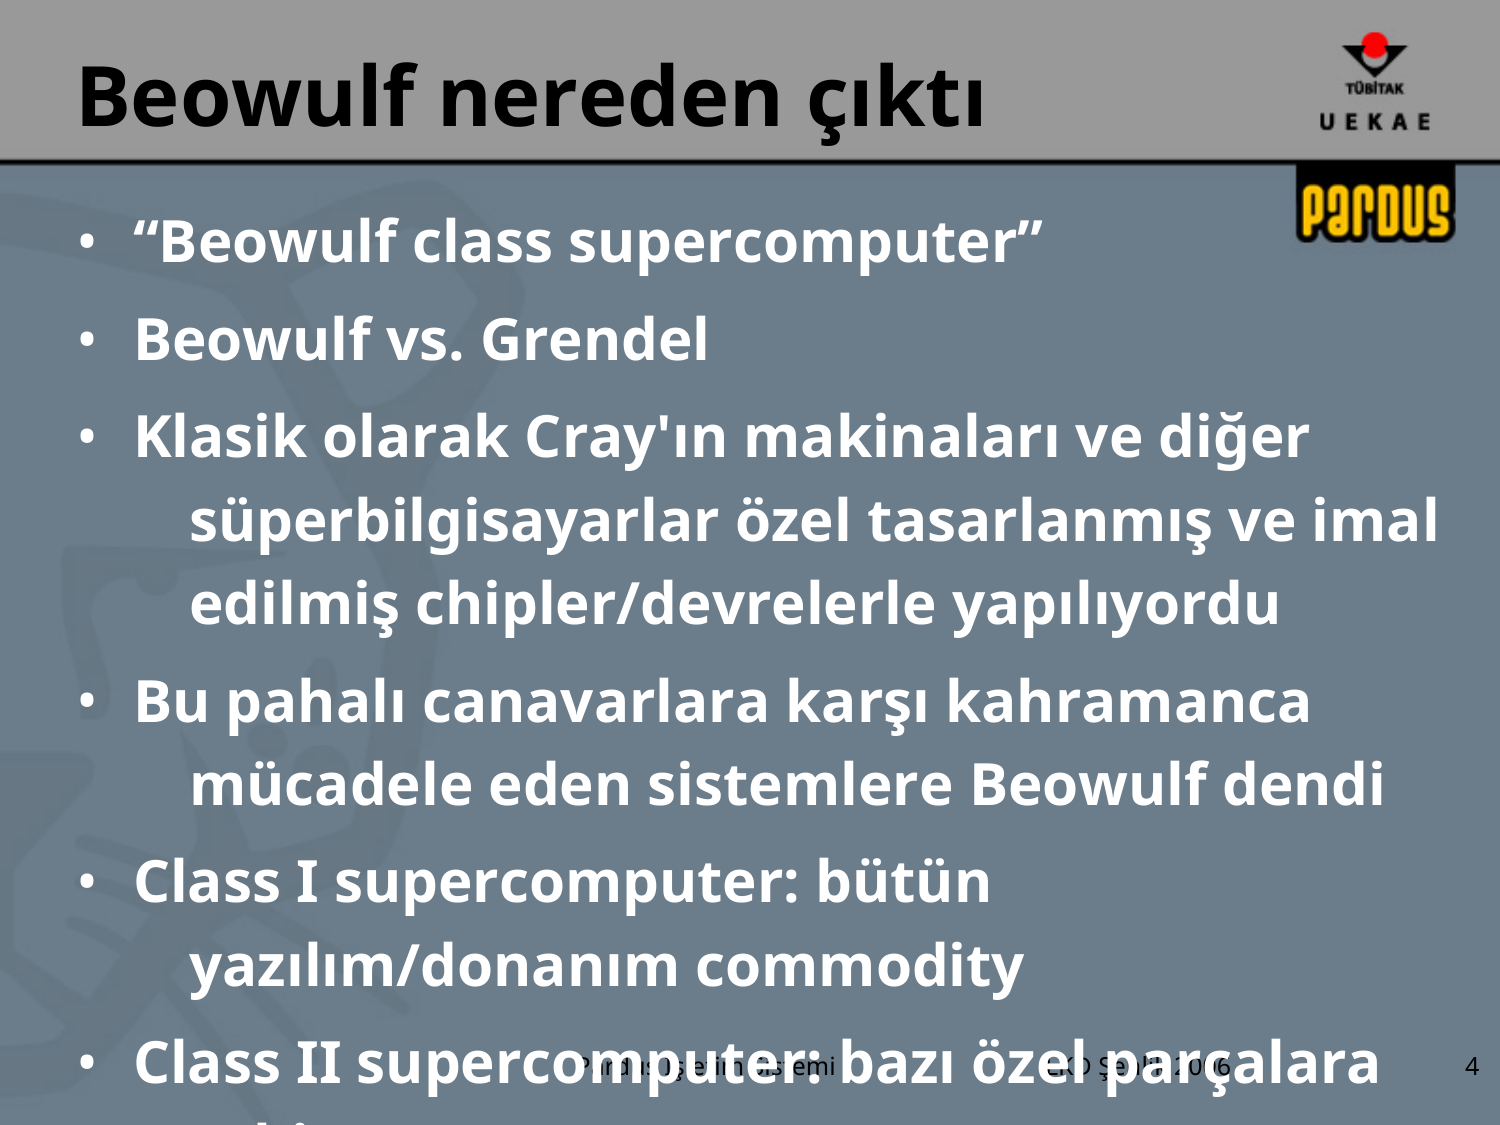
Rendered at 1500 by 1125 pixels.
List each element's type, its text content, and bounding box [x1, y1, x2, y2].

title Beowulf nereden çıktı [75, 0, 1282, 196]
list “Beowulf class supercomputer” Beowulf vs. Grendel Klasik olarak Cray'ın makinaları ve diğer süperbilgisayarlar özel tasarlanmış ve imal edilmiş chipler/devrelerle yapılıyordu Bu pahalı canavarlara karşı kahramanca mücadele eden sistemlere Beowulf dendi Class I supercomputer: bütün yazılım/donanım commodity Class II supercomputer: bazı özel parçalara sahip [76, 196, 1447, 1048]
picture [851, 1058, 863, 1077]
picture [1083, 1060, 1087, 1073]
picture [0, 0, 1500, 1125]
